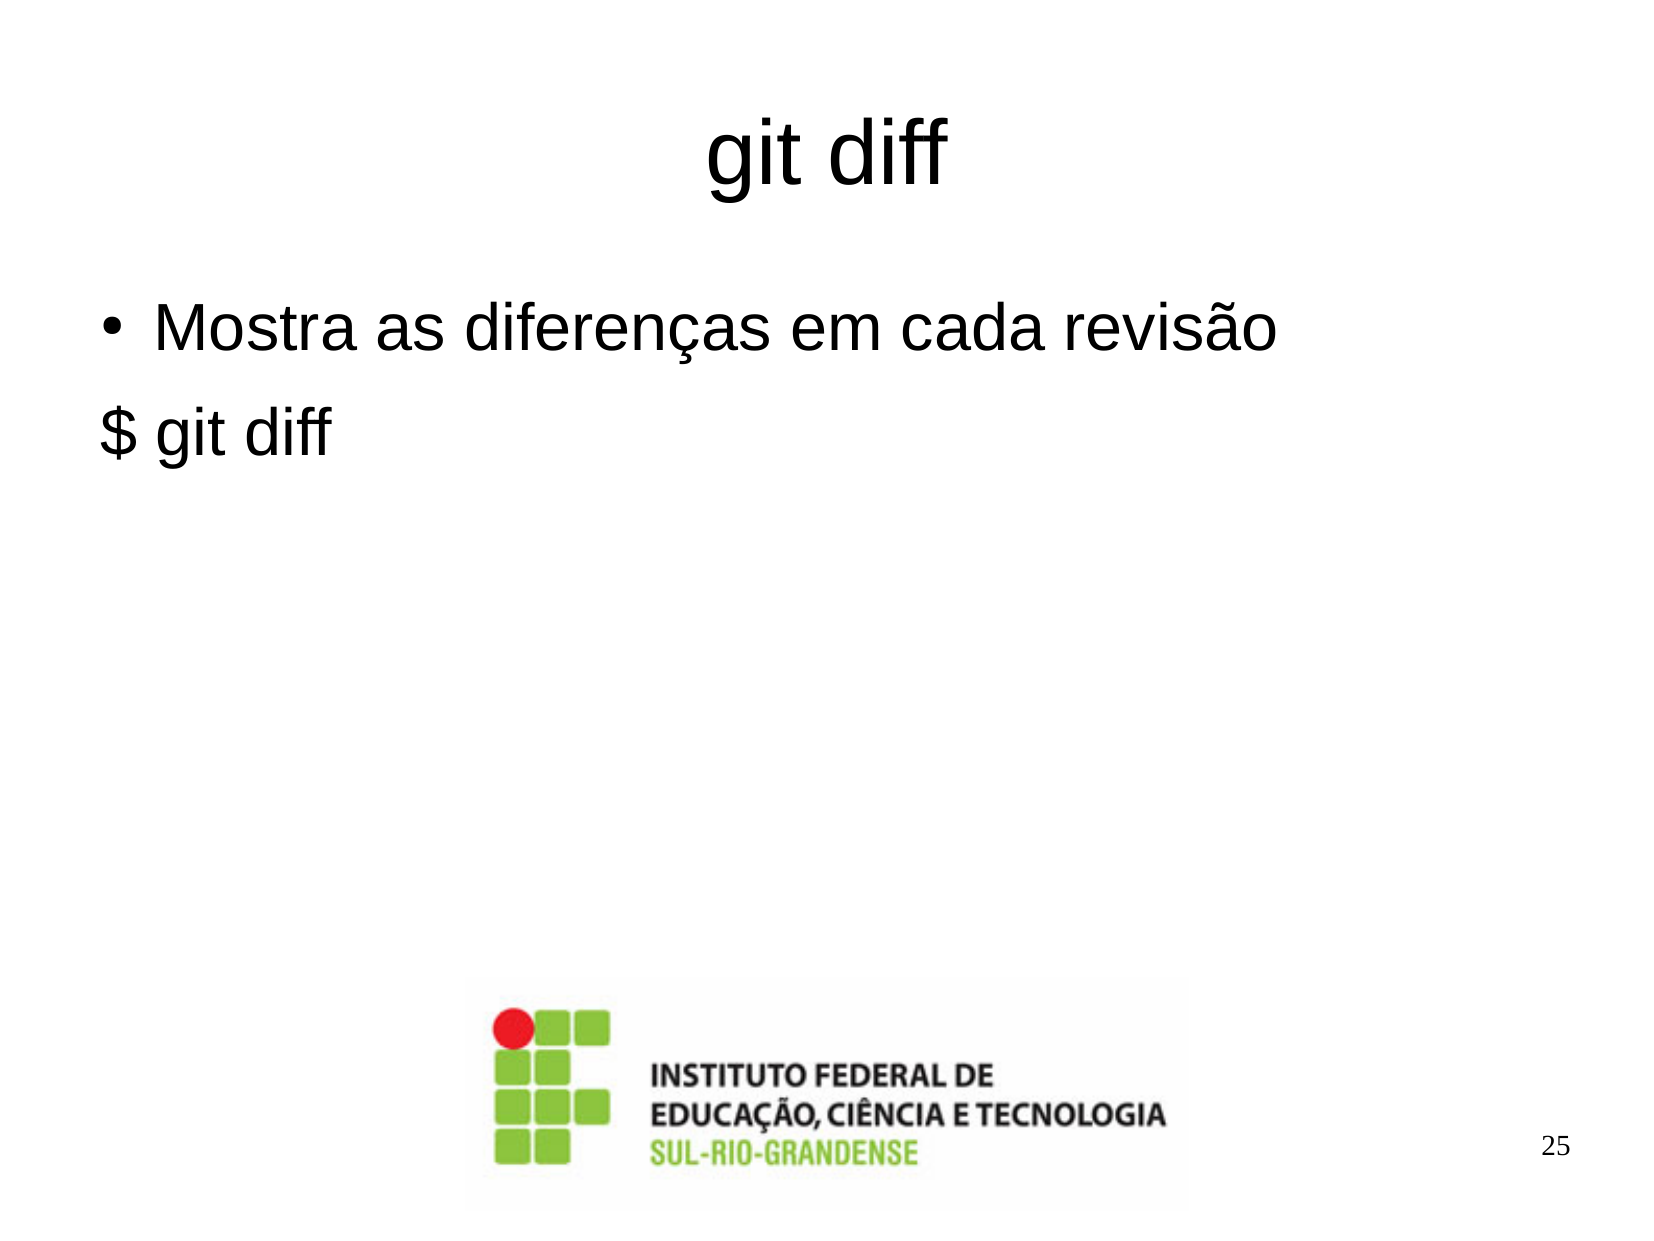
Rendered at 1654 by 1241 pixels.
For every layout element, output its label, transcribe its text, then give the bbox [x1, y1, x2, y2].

list Mostra as diferenças em cada revisão $ git diff [82, 290, 1571, 1094]
title git diff [82, 56, 1571, 250]
picture [465, 1094, 1189, 1211]
